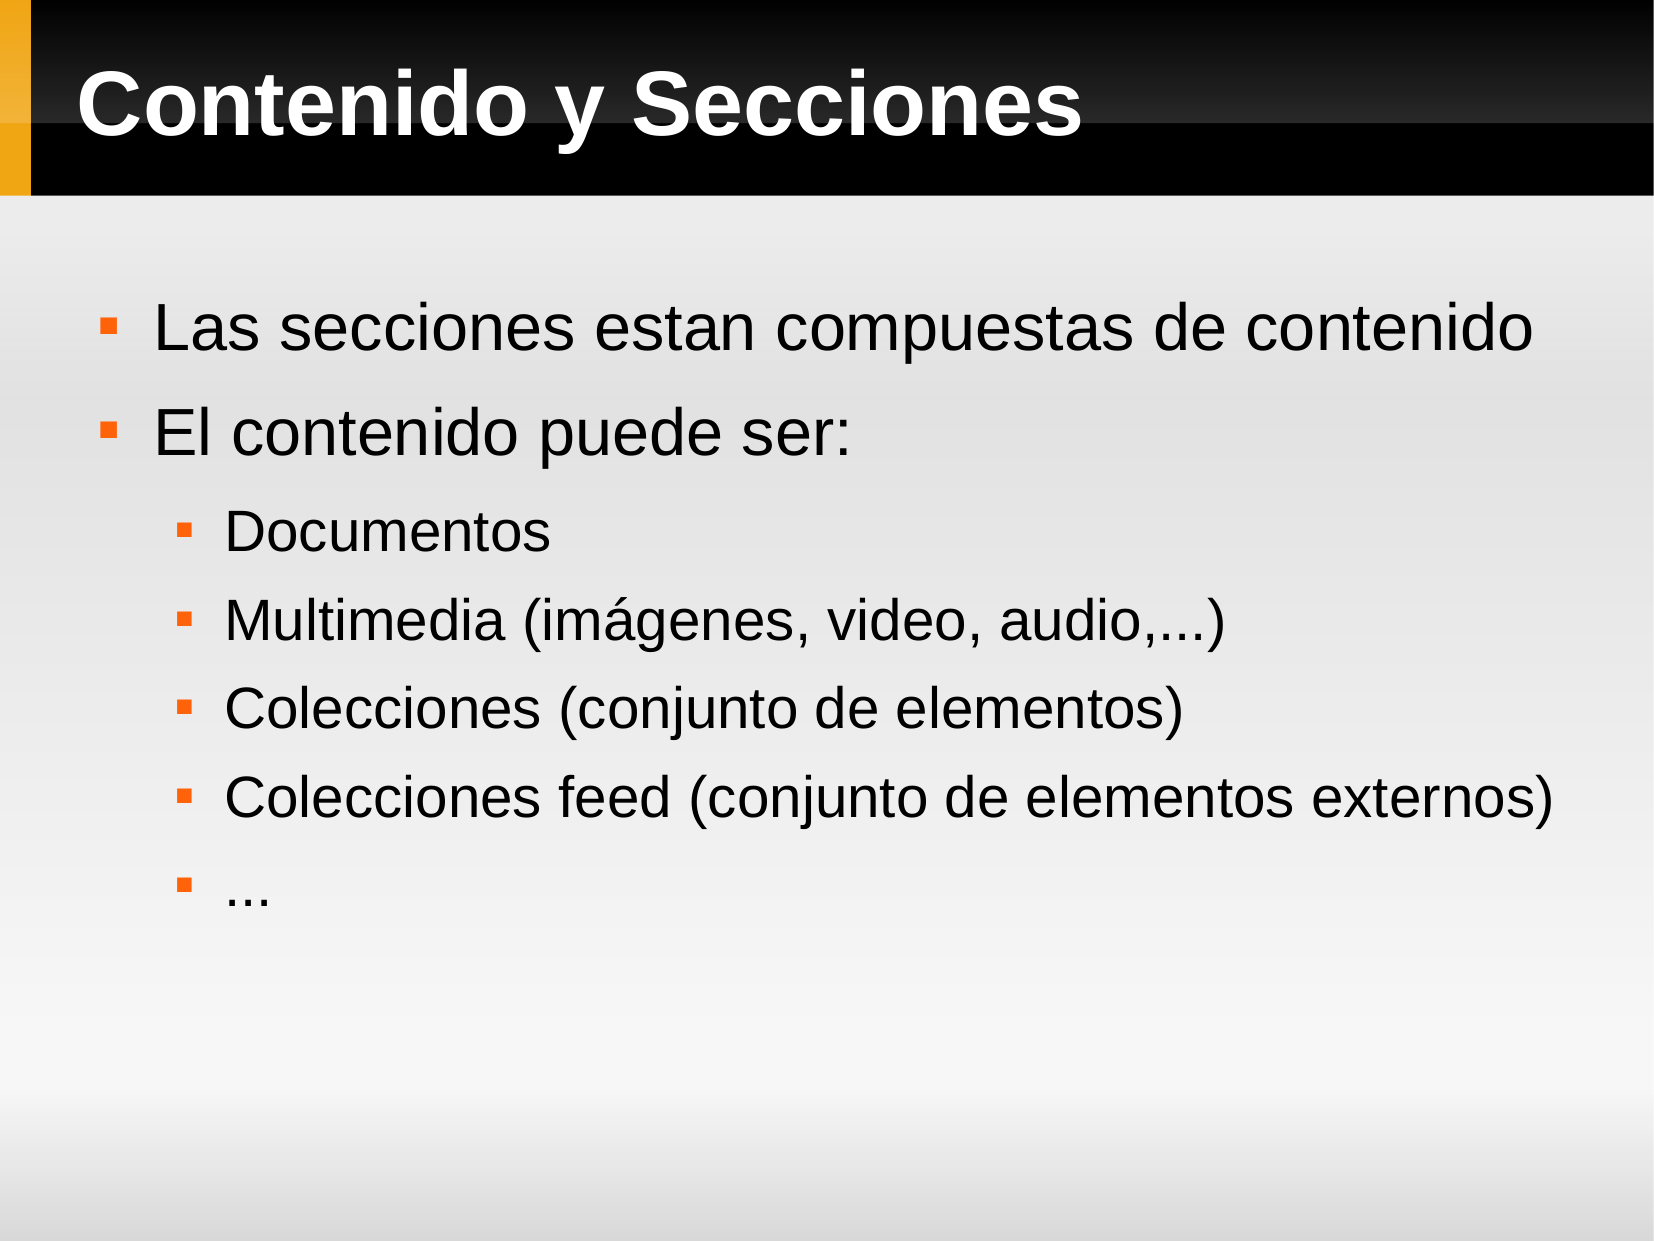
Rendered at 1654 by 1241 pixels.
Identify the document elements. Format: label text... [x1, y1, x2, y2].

picture [0, 0, 1654, 1241]
title Contenido y Secciones [76, 0, 1565, 208]
list Las secciones estan compuestas de contenido El contenido puede ser: Documentos Multimedia (imágenes, video, audio,...) Colecciones (conjunto de elementos) Colecciones feed (conjunto de elementos externos) ... [82, 290, 1571, 1109]
